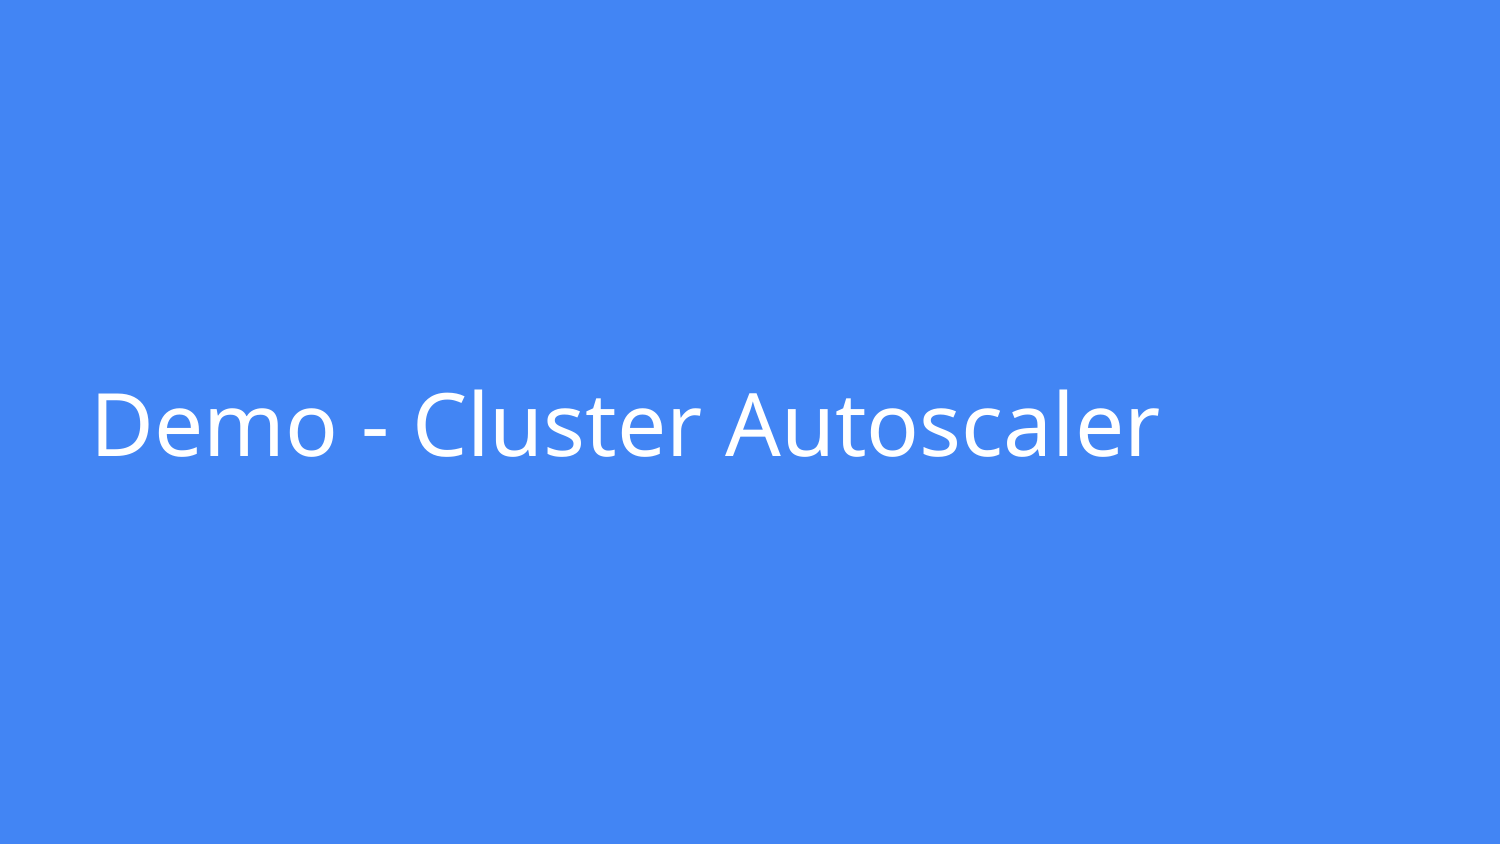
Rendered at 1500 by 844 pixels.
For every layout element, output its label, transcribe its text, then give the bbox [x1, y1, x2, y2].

title Demo - Cluster Autoscaler [75, 338, 1425, 505]
